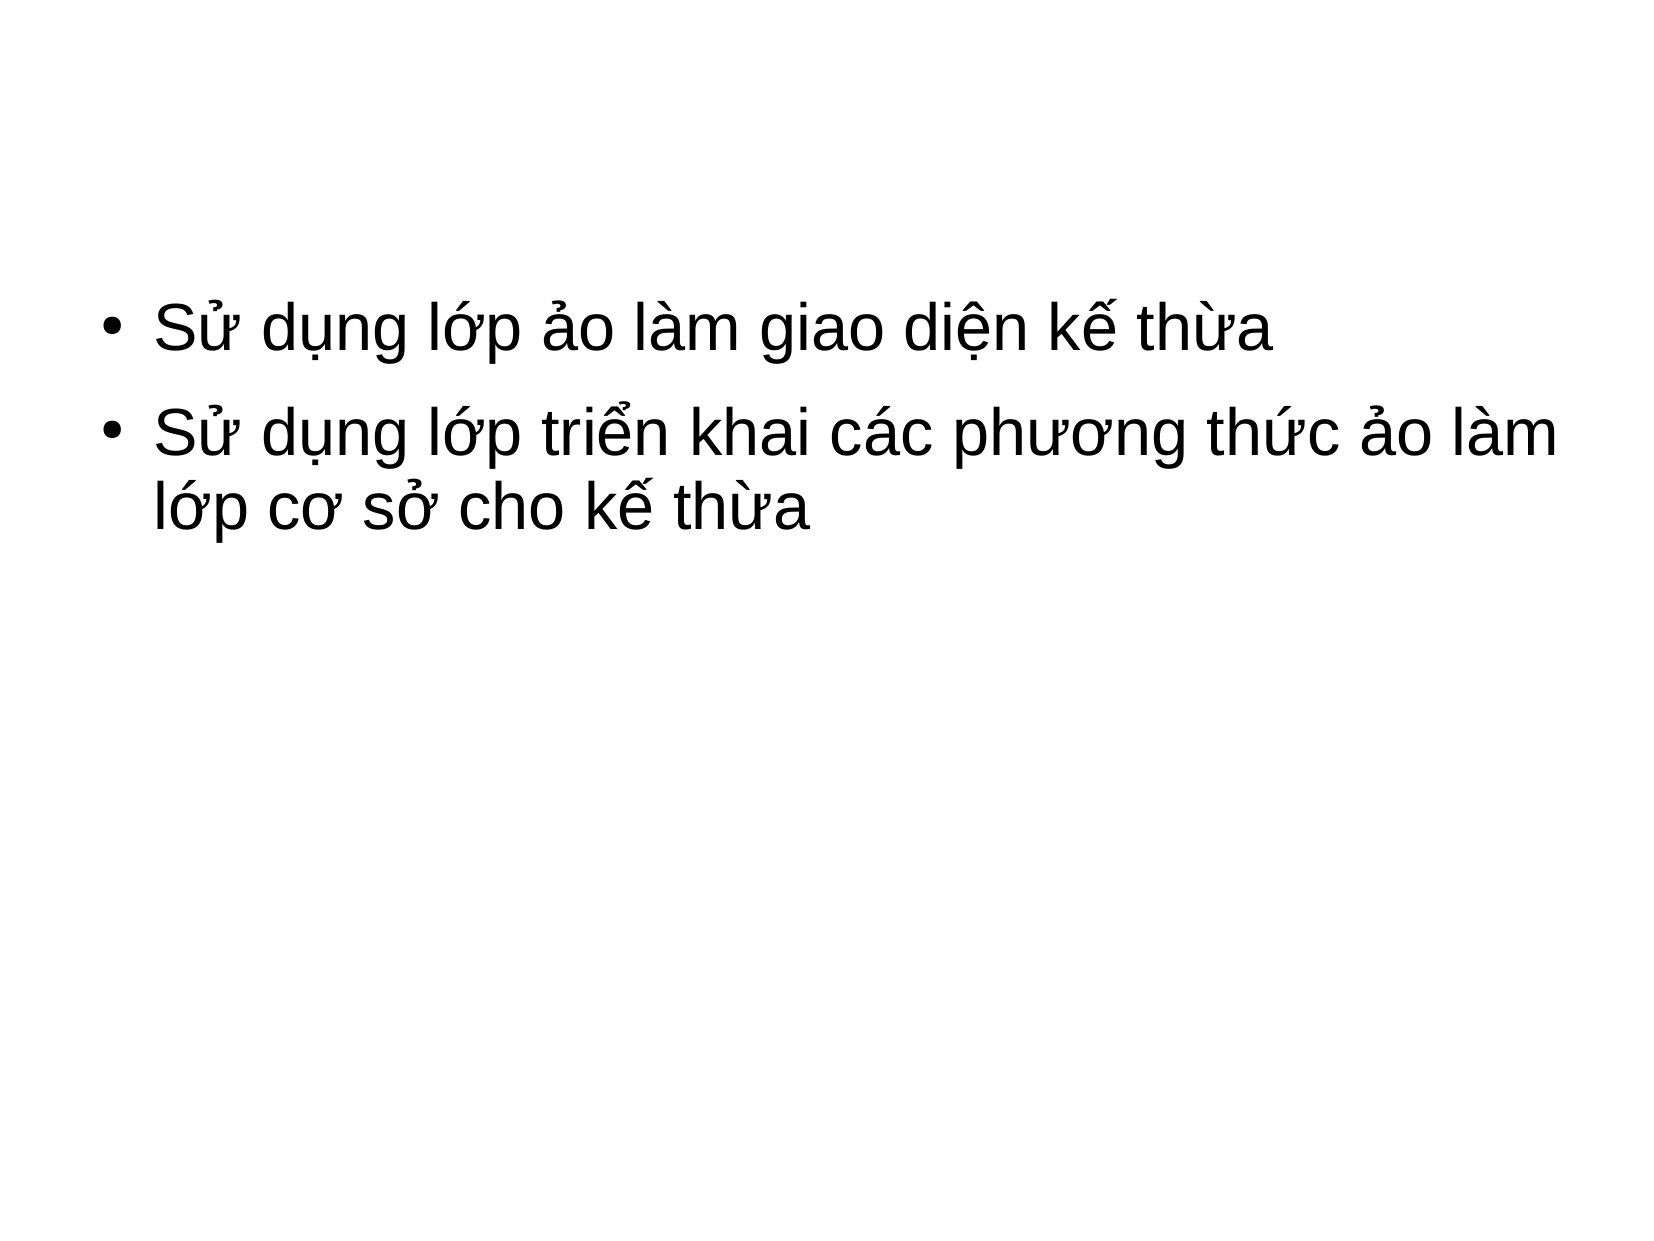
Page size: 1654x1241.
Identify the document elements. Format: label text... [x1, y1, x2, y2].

list Sử dụng lớp ảo làm giao diện kế thừa Sử dụng lớp triển khai các phương thức ảo làm lớp cơ sở cho kế thừa [82, 290, 1571, 1010]
